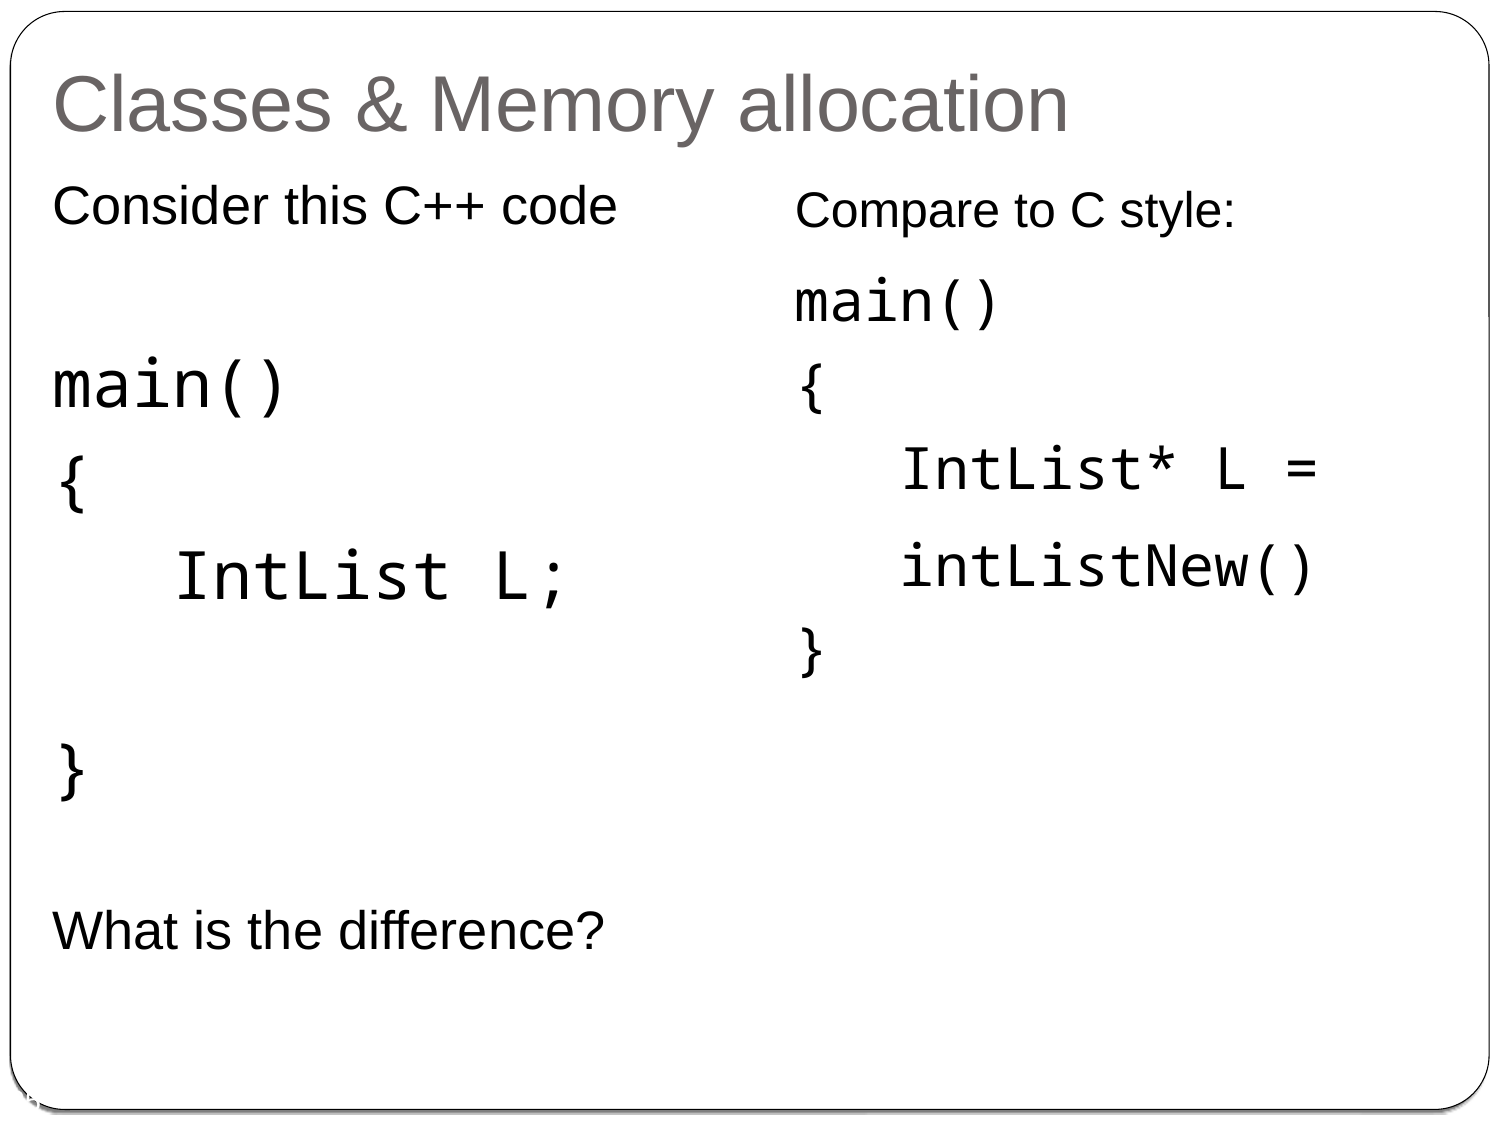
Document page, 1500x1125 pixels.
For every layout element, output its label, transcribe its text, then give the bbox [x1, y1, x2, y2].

slide_number <number> [0, 1074, 50, 1125]
title Classes & Memory allocation [37, 45, 1463, 162]
list Consider this C++ code main() { IntList L; } What is the difference? [37, 162, 1463, 1088]
list Compare to C style: main() { IntList* L = intListNew() } [780, 170, 1471, 1096]
